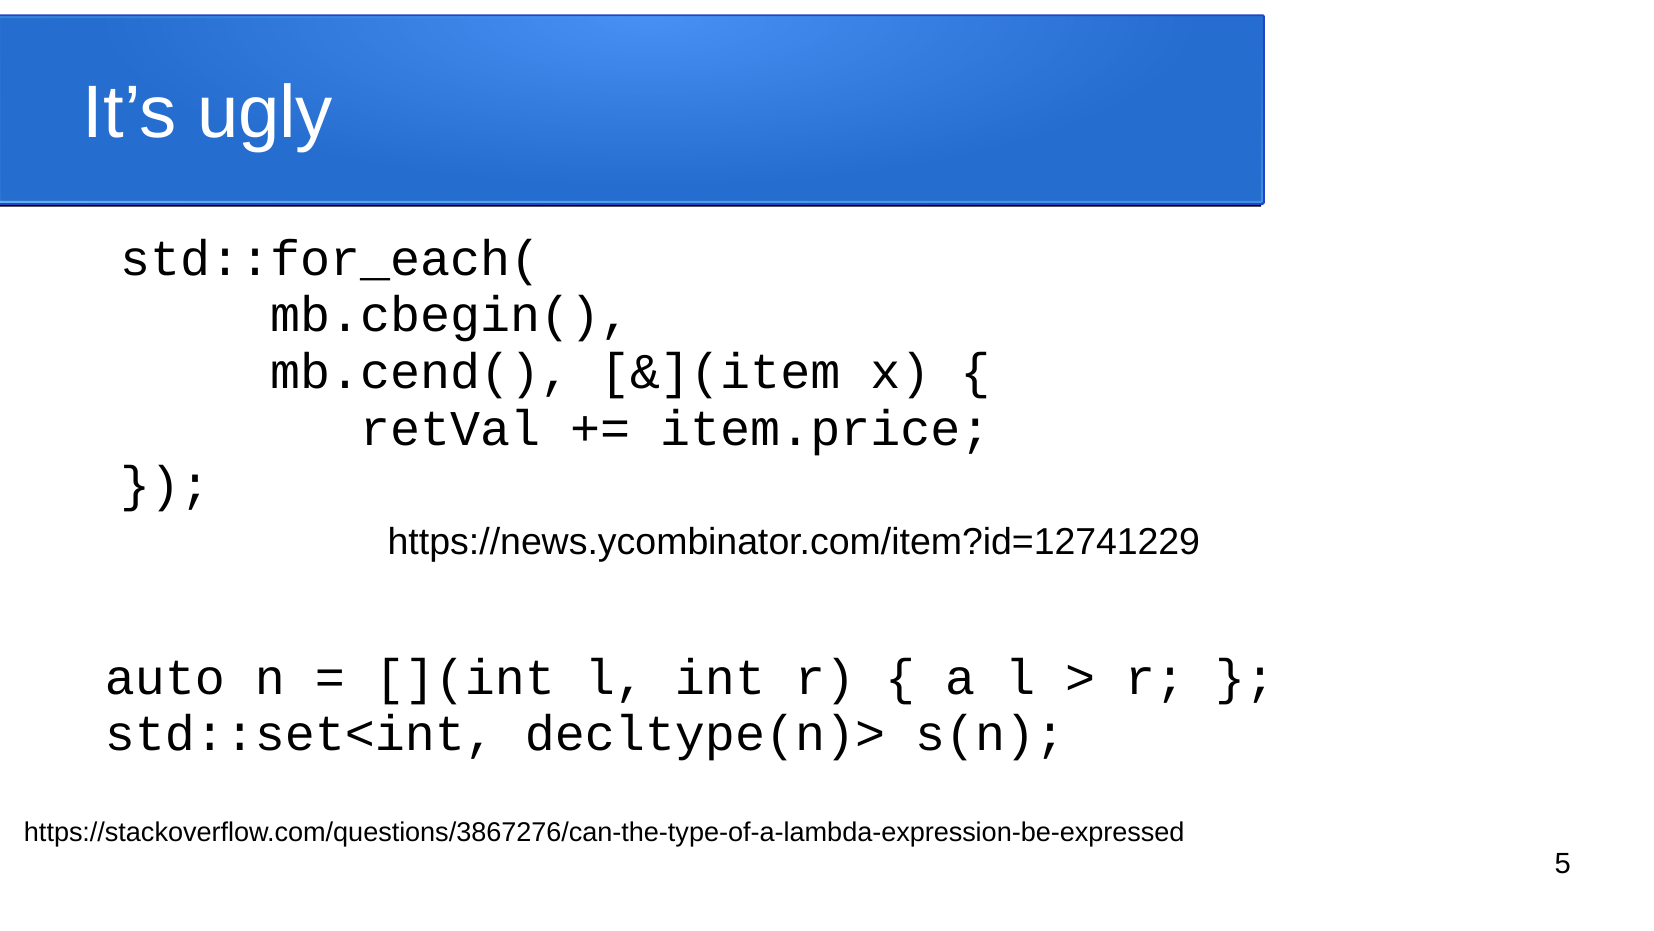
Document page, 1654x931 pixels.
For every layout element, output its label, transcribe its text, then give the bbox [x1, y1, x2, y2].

text_box auto n = [](int l, int r) { a l > r; }; std::set<int, decltype(n)> s(n); [90, 645, 1336, 782]
subtitle std::for_each( mb.cbegin(), mb.cend(), [&](item x) { retVal += item.price; }); [90, 210, 1242, 541]
title It’s ugly [82, 35, 1235, 189]
text_box https://news.ycombinator.com/item?id=12741229 [372, 513, 1216, 571]
text_box https://stackoverflow.com/questions/3867276/can-the-type-of-a-lambda-expression-be-expressed [9, 810, 1647, 867]
